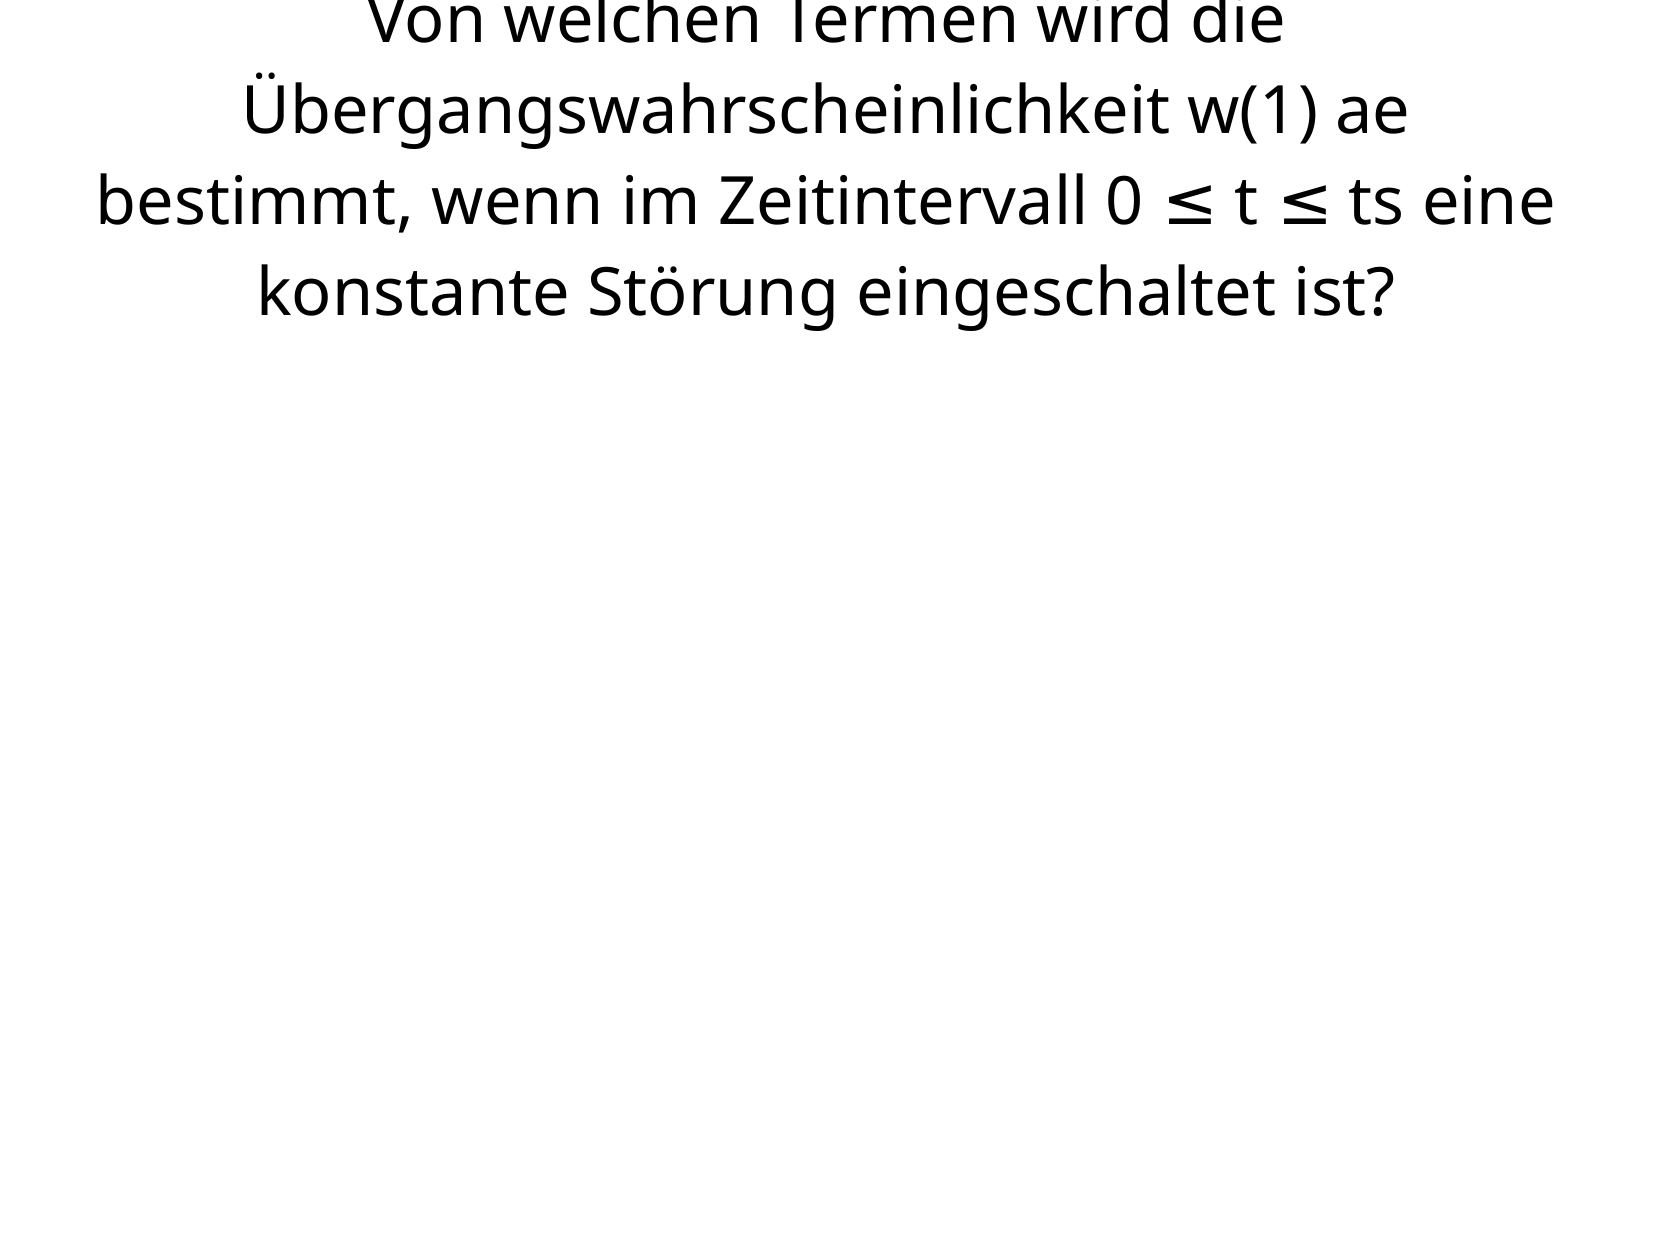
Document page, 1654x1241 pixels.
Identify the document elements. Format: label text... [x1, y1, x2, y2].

title Von welchen Termen wird die Übergangswahrscheinlichkeit w(1) ae bestimmt, wenn im Zeitintervall 0 ≤ t ≤ ts eine konstante Störung eingeschaltet ist? [82, 0, 1571, 331]
